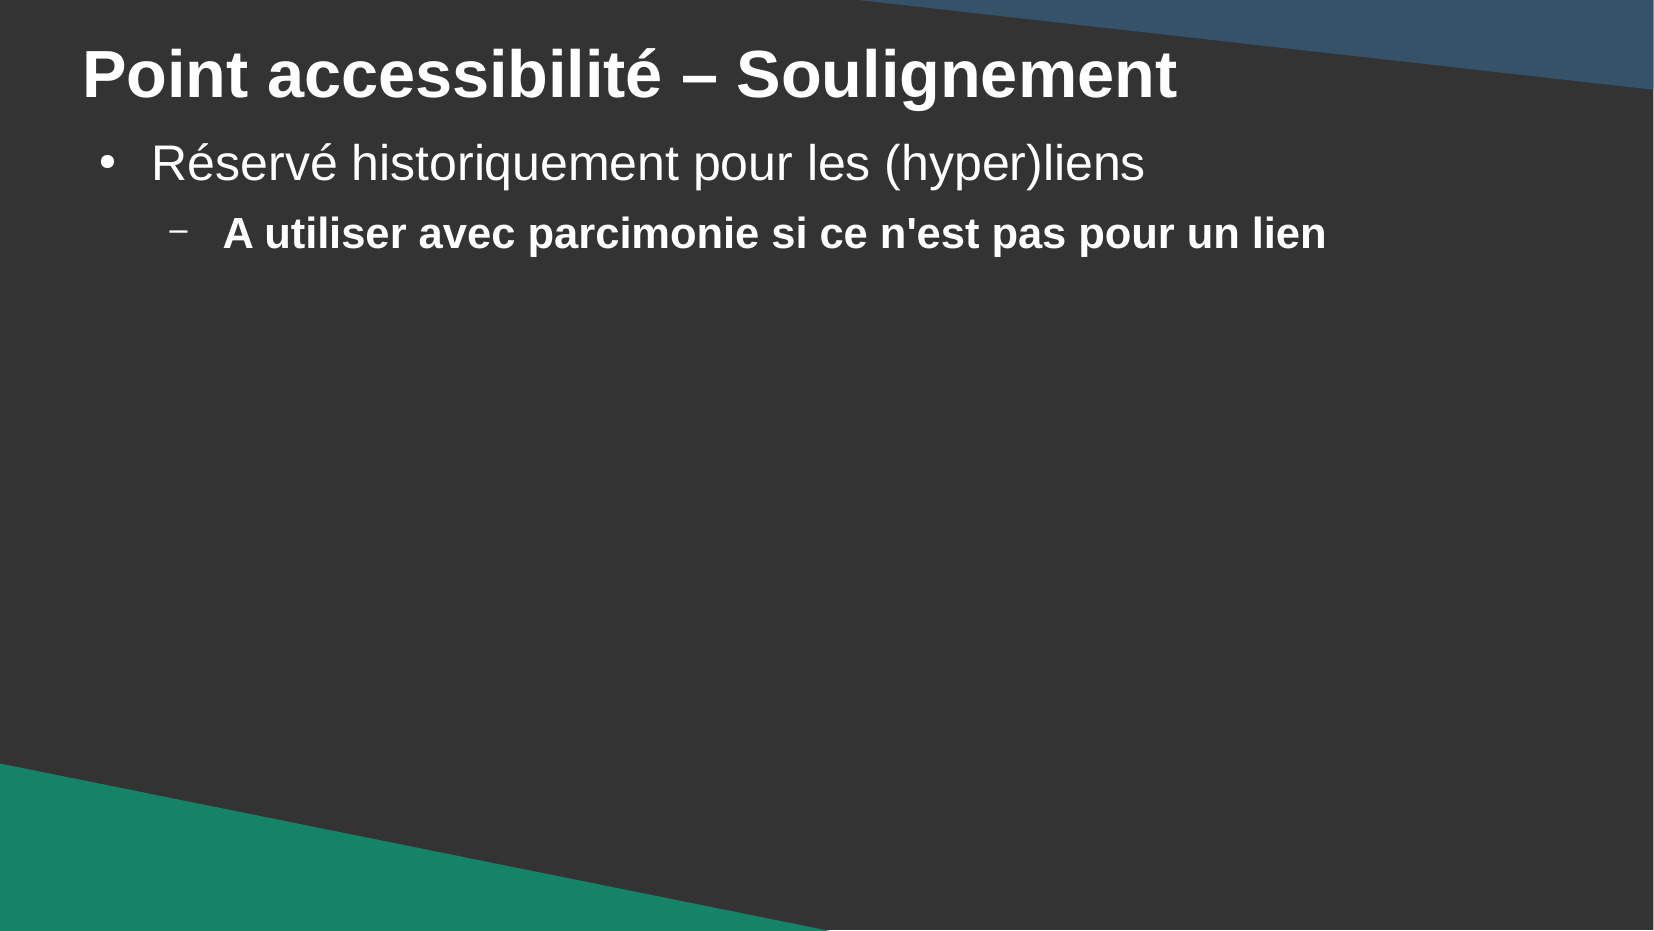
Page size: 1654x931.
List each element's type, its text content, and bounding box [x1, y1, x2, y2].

text_box [858, 0, 1654, 90]
text_box [0, 763, 831, 931]
list Réservé historiquement pour les (hyper)liens A utiliser avec parcimonie si ce n'est pas pour un lien [80, 135, 1605, 691]
title Point accessibilité – Soulignement [82, 37, 1571, 122]
